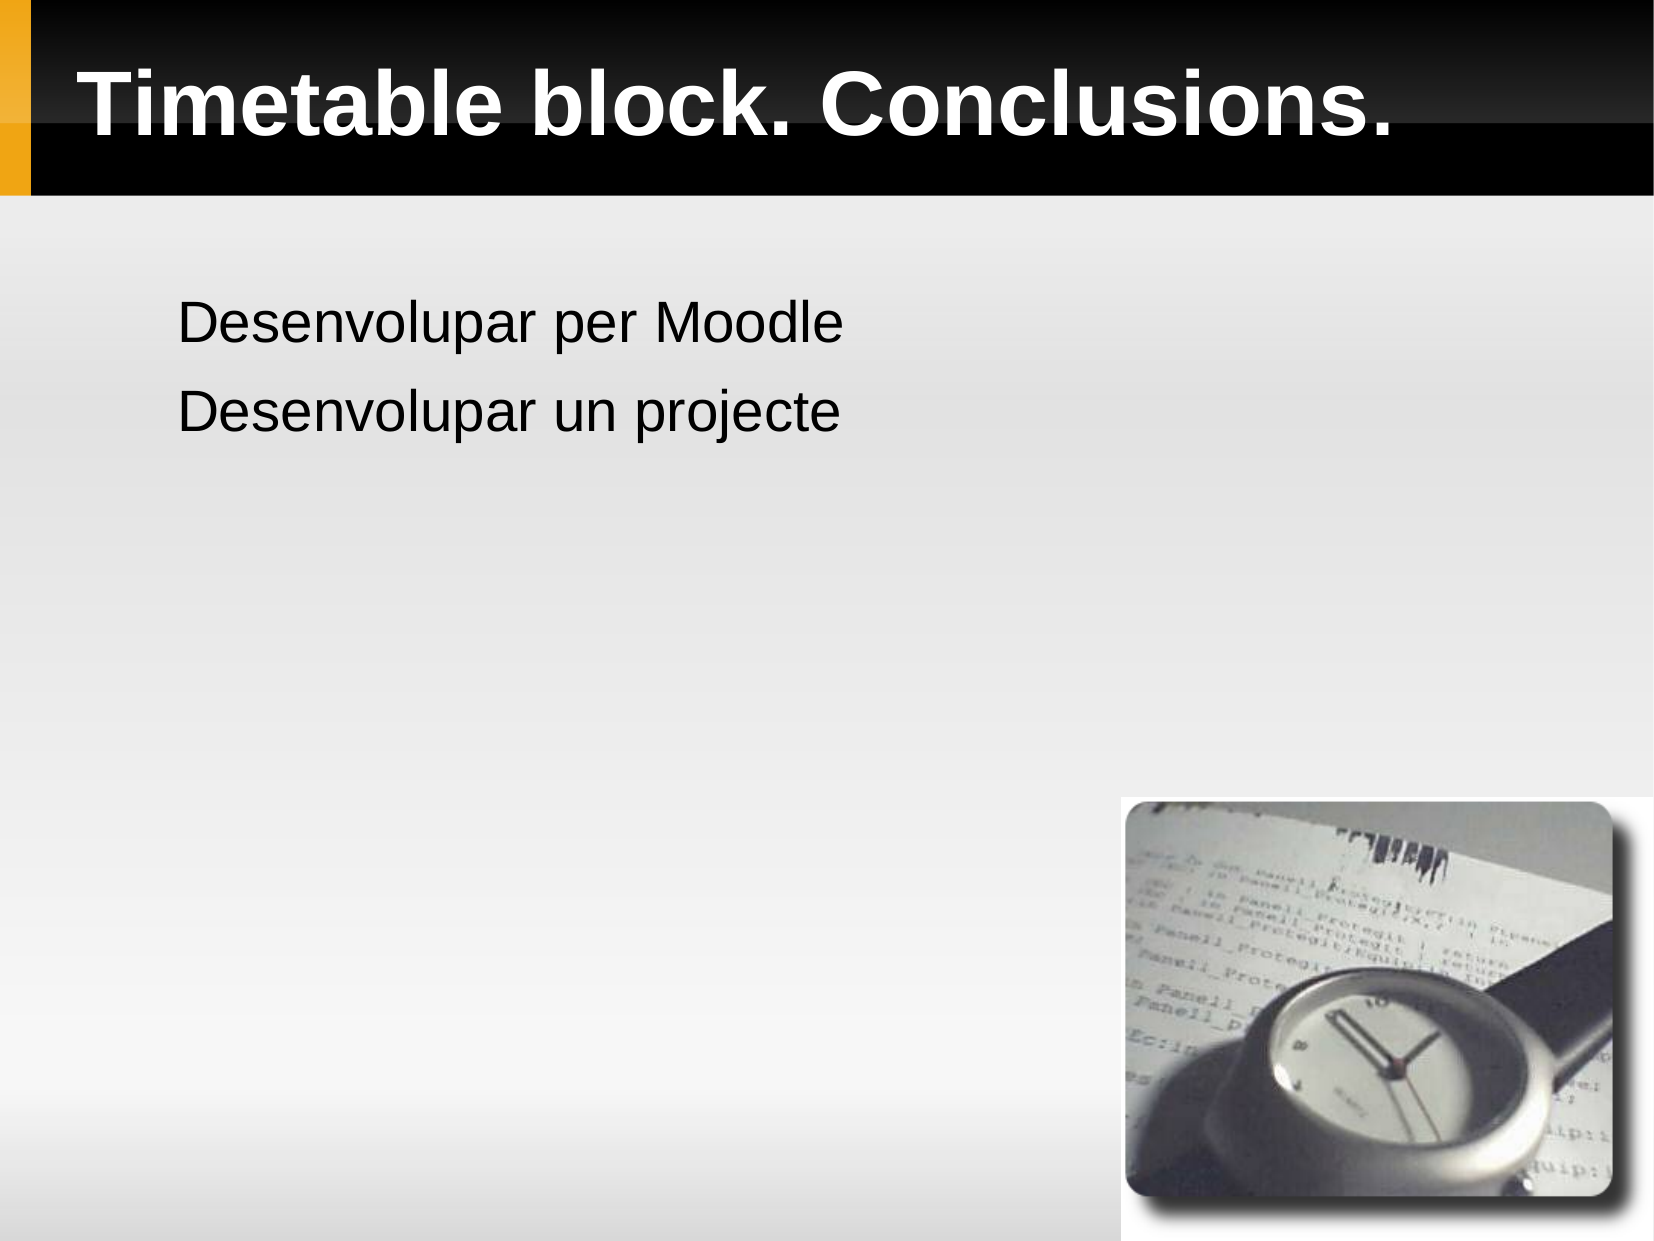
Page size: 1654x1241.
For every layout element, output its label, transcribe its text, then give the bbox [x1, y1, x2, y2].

list Desenvolupar per Moodle Desenvolupar un projecte [82, 290, 1571, 1109]
title Timetable block. Conclusions. [76, 0, 1565, 208]
picture [0, 0, 1654, 1241]
